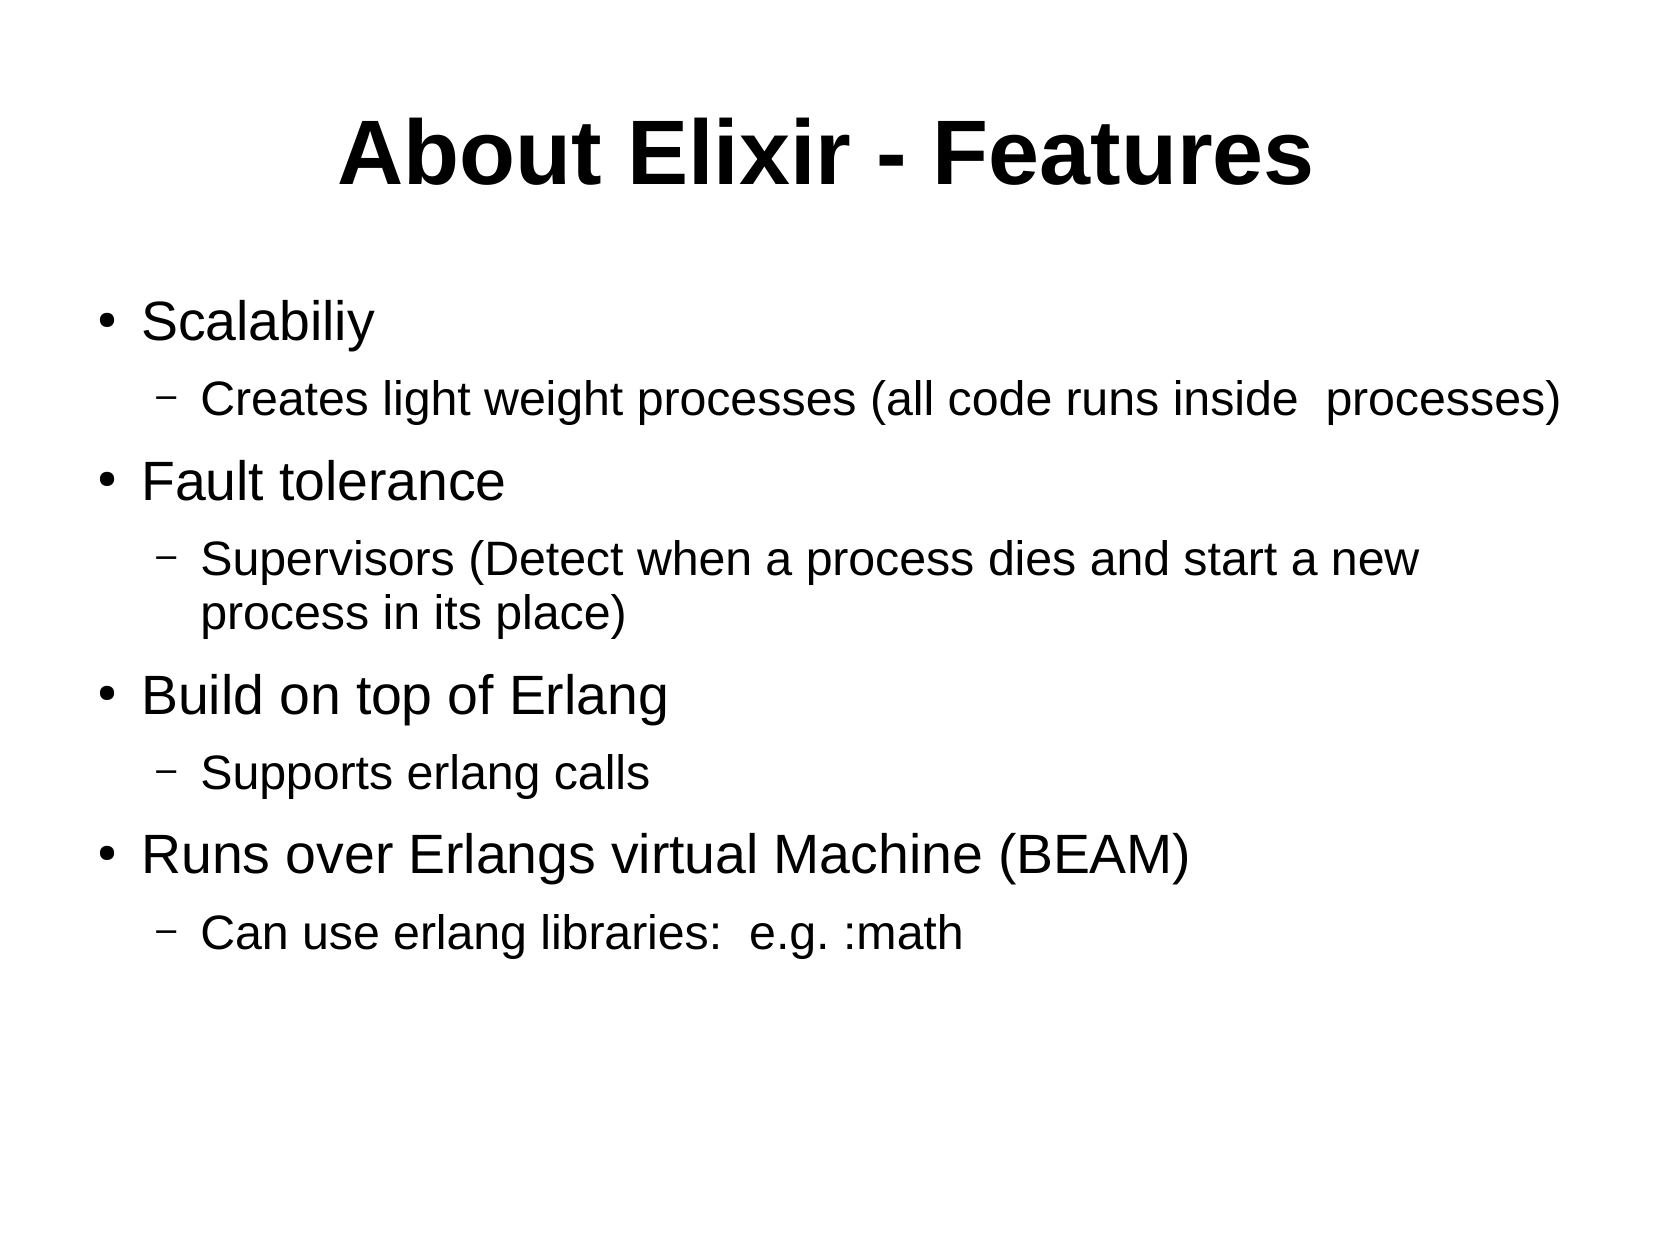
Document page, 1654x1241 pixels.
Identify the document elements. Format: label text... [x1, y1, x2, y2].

title About Elixir - Features [82, 49, 1571, 257]
list Scalabiliy Creates light weight processes (all code runs inside processes) Fault tolerance Supervisors (Detect when a process dies and start a new process in its place) Build on top of Erlang Supports erlang calls Runs over Erlangs virtual Machine (BEAM) Can use erlang libraries: e.g. :math [82, 290, 1571, 1010]
